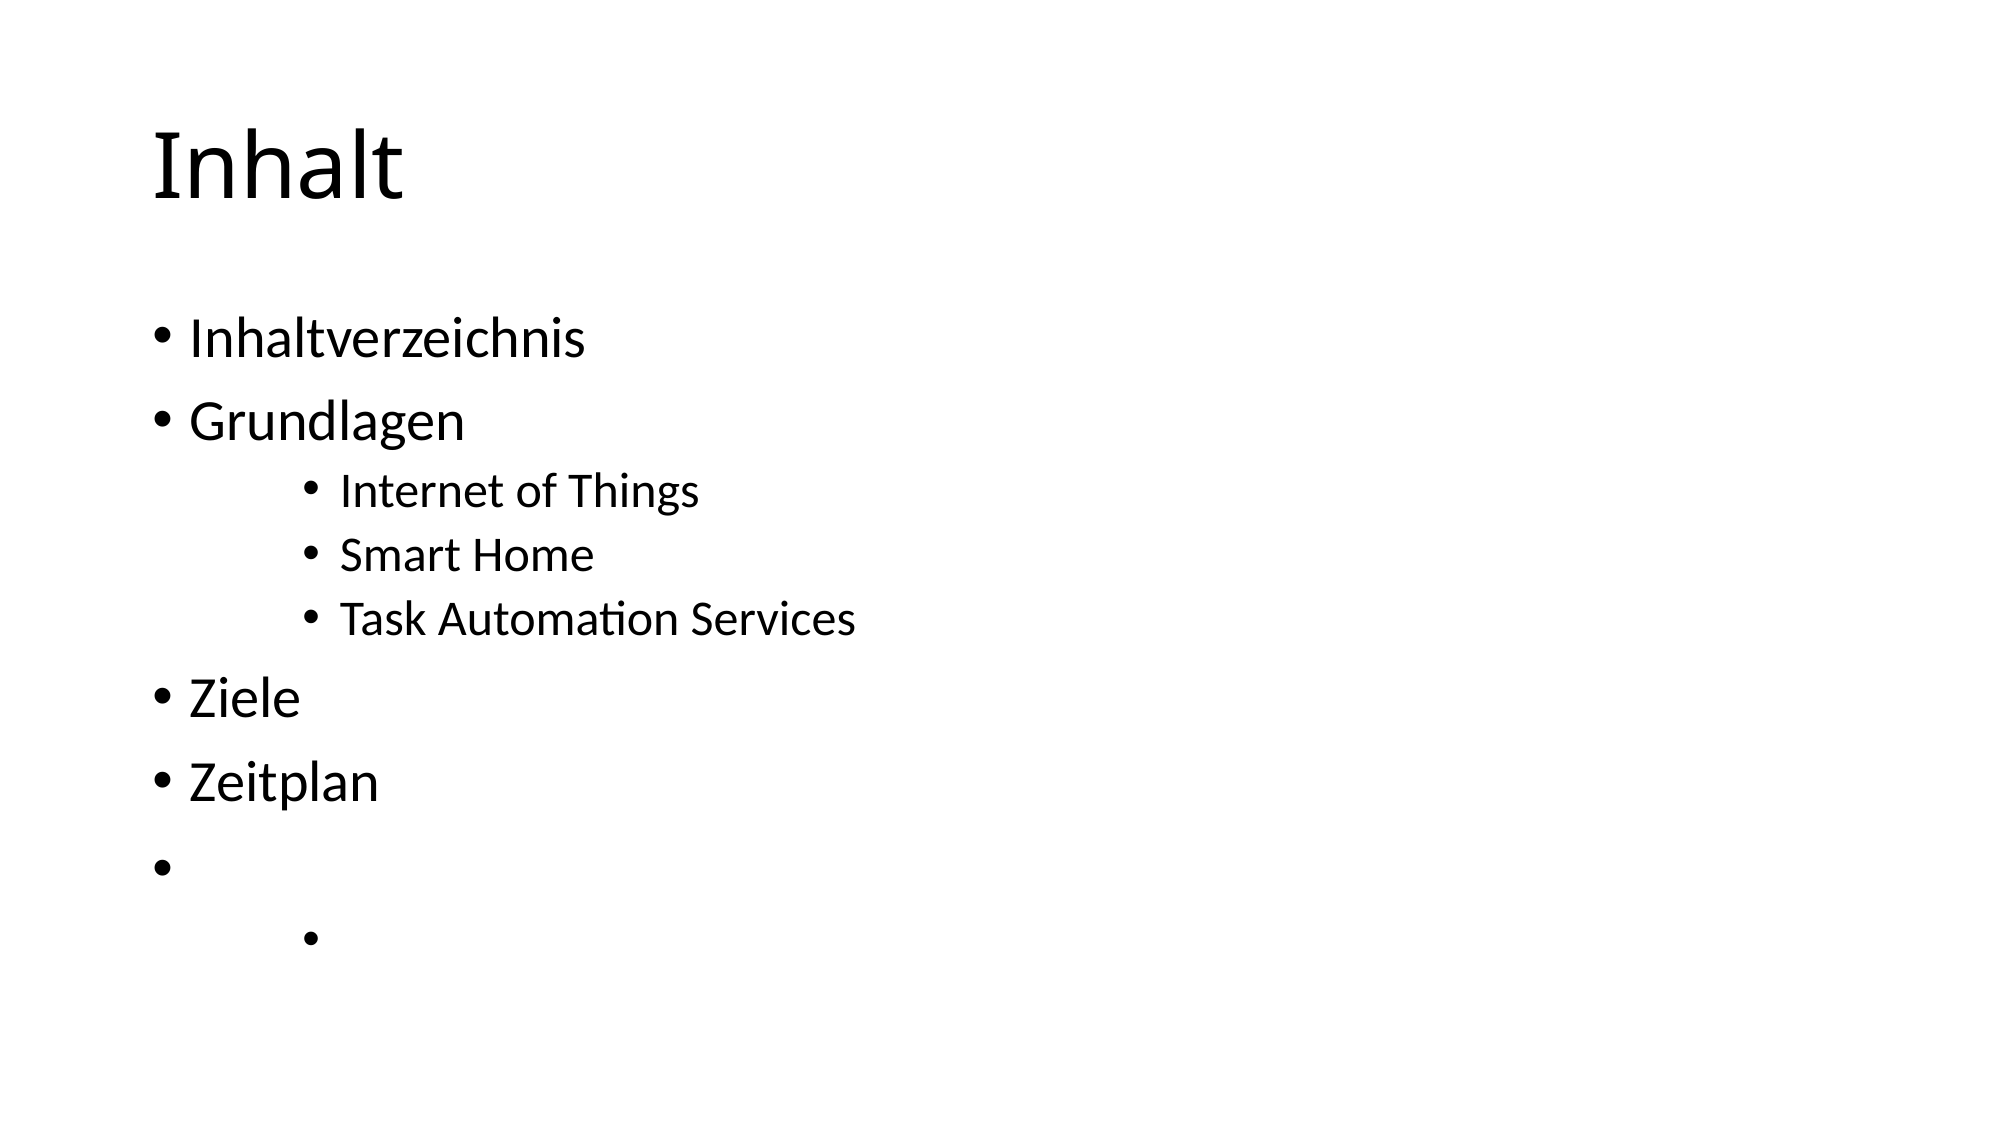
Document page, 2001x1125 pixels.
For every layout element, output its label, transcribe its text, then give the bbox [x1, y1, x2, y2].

title Inhalt [137, 59, 1863, 278]
list Inhaltverzeichnis Grundlagen Internet of Things Smart Home Task Automation Services Ziele Zeitplan [137, 299, 1863, 1014]
